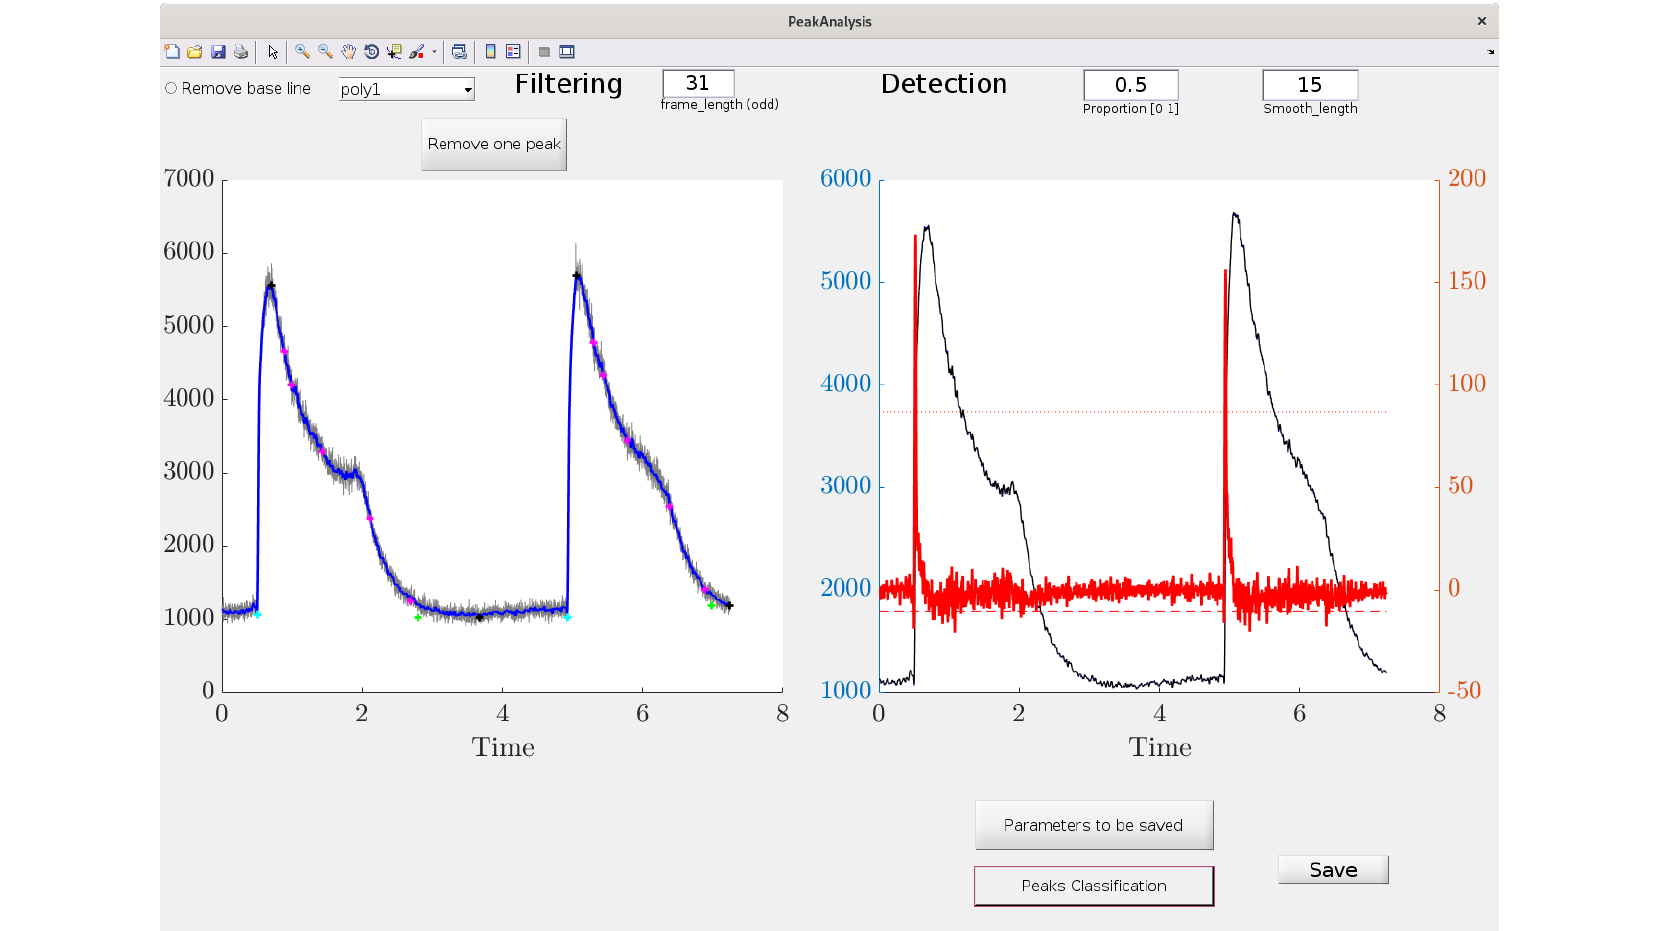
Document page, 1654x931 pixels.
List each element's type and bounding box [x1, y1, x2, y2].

picture [160, 3, 1499, 931]
